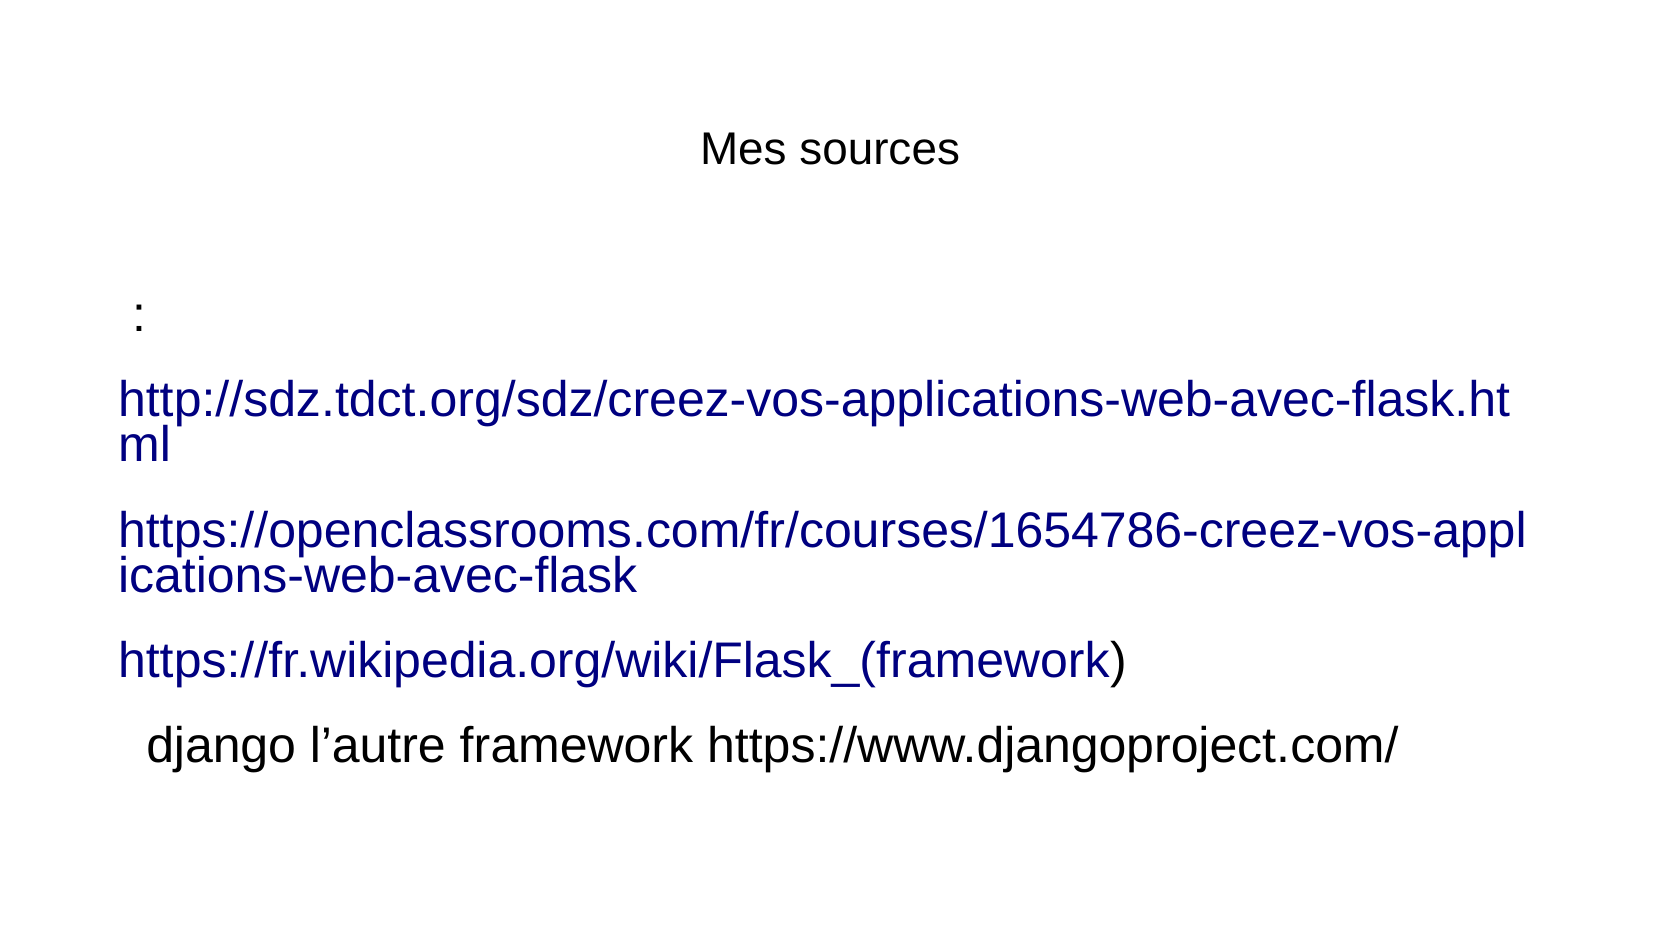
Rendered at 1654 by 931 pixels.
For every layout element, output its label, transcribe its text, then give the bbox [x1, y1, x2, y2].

list : http://sdz.tdct.org/sdz/creez-vos-applications-web-avec-flask.html https://openclassrooms.com/fr/courses/1654786-creez-vos-applications-web-avec-flask https://fr.wikipedia.org/wiki/Flask_(framework) django l’autre framework https://www.djangoproject.com/ [47, 286, 1536, 733]
text_box Mes sources [514, 61, 1146, 237]
